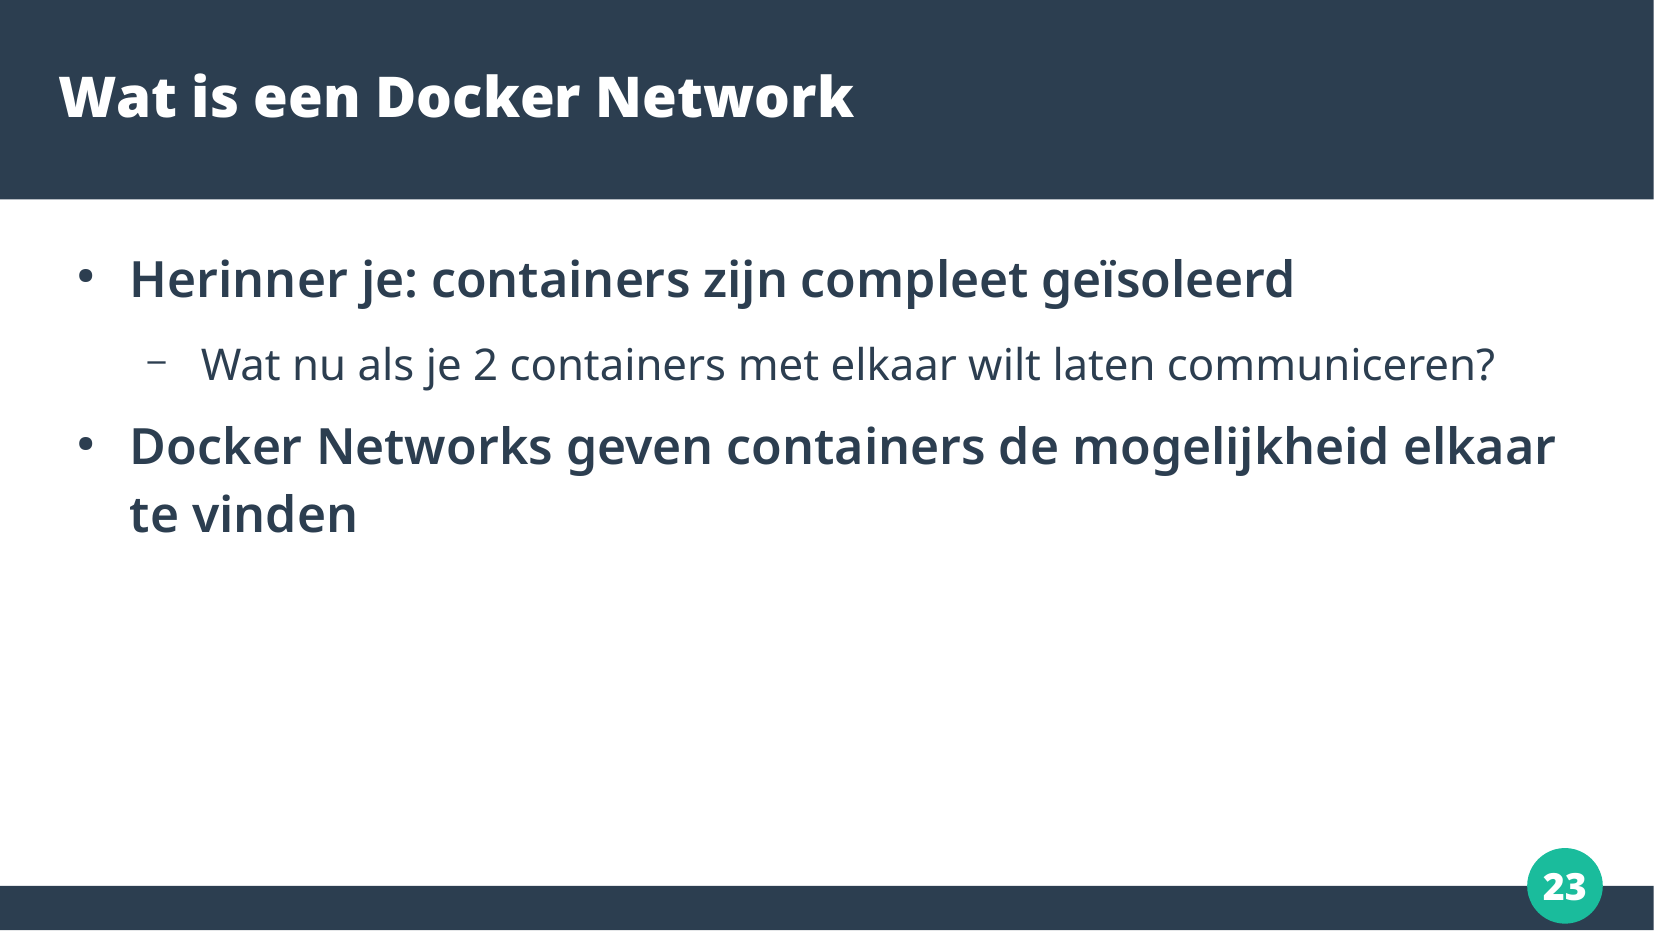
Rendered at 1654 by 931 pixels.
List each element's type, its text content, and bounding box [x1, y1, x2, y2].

title Wat is een Docker Network [59, 37, 1595, 156]
list Herinner je: containers zijn compleet geïsoleerd Wat nu als je 2 containers met elkaar wilt laten communiceren? Docker Networks geven containers de mogelijkheid elkaar te vinden [59, 243, 1595, 864]
